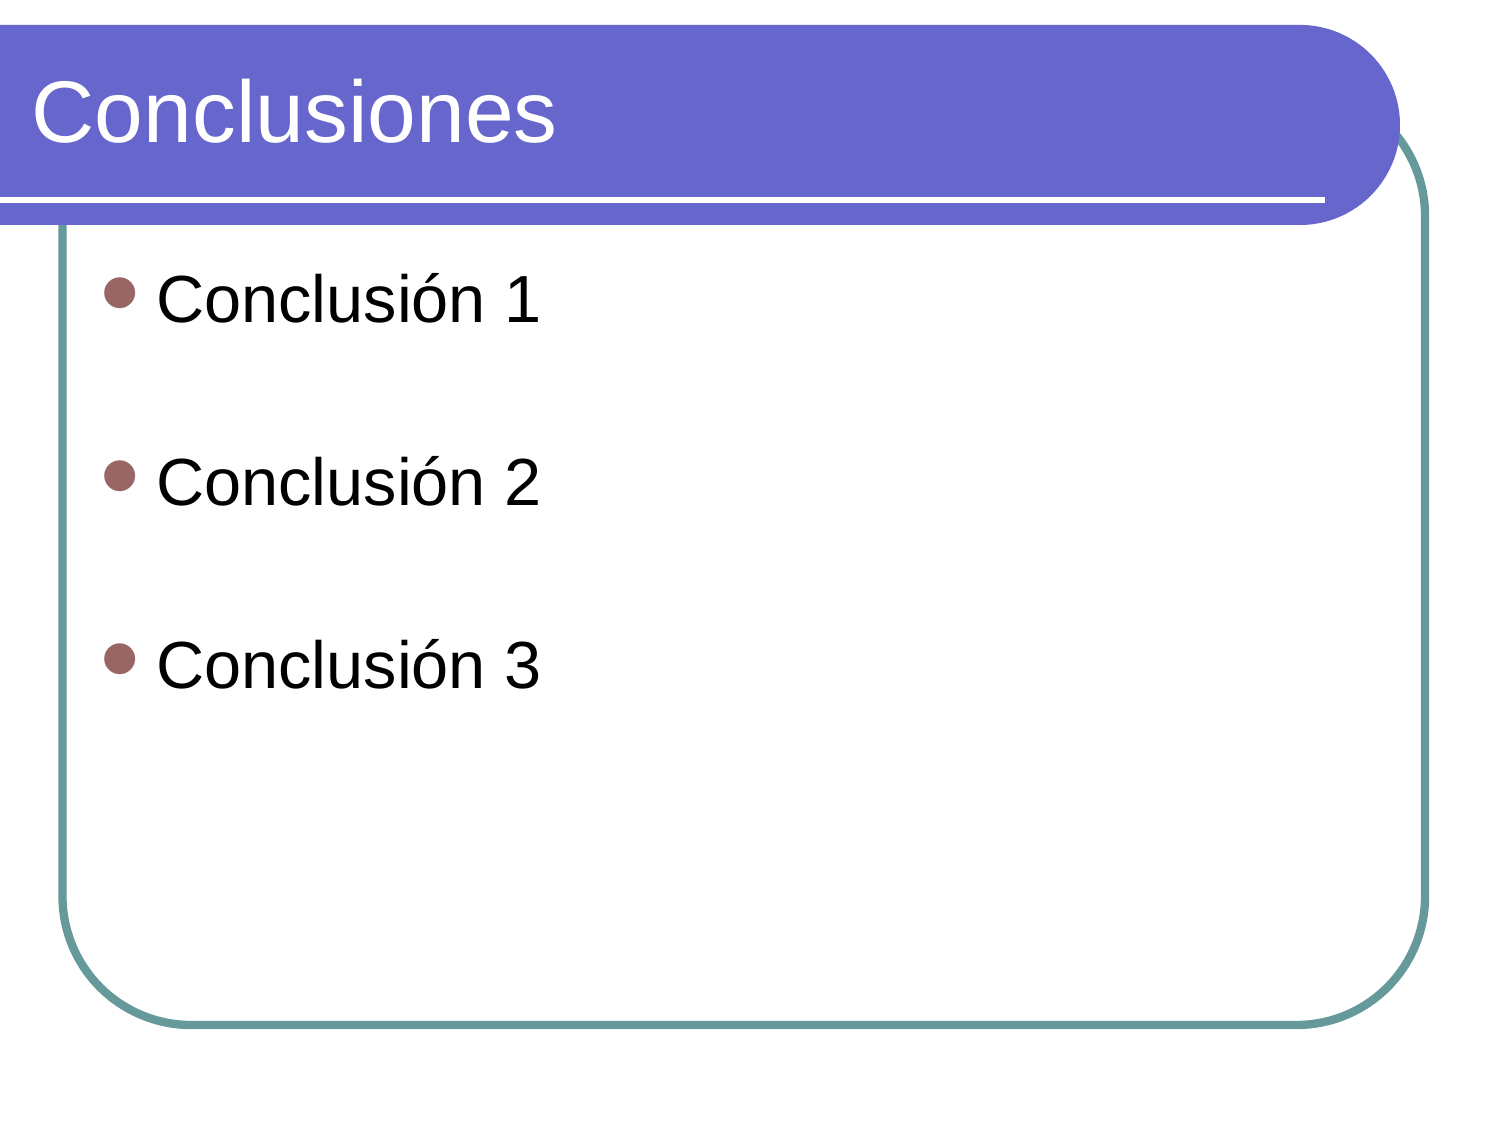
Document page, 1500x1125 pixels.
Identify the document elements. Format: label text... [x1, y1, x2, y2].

title Conclusiones [31, 7, 1347, 218]
list Conclusión 1 Conclusión 2 Conclusión 3 [99, 262, 1401, 973]
